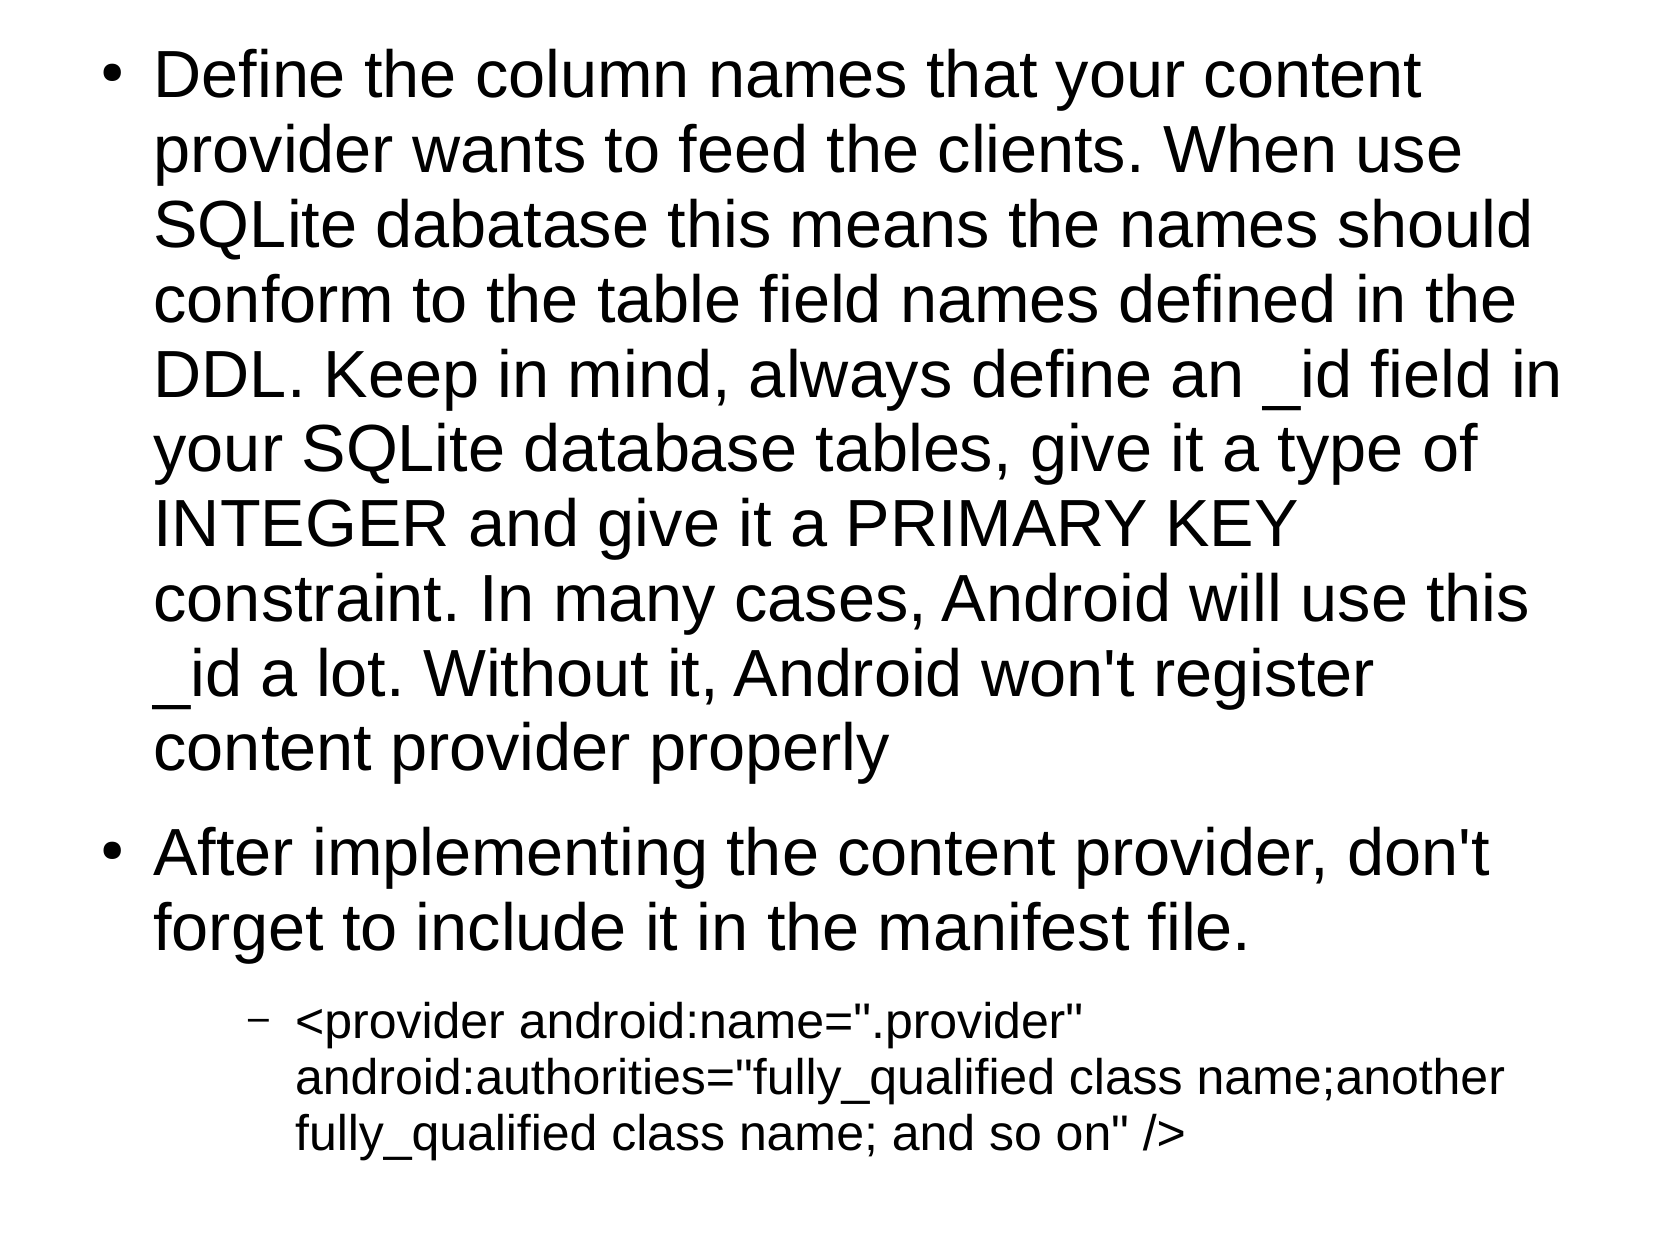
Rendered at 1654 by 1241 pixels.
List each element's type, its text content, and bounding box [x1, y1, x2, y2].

list Define the column names that your content provider wants to feed the clients. When use SQLite dabatase this means the names should conform to the table field names defined in the DDL. Keep in mind, always define an _id field in your SQLite database tables, give it a type of INTEGER and give it a PRIMARY KEY constraint. In many cases, Android will use this _id a lot. Without it, Android won't register content provider properly After implementing the content provider, don't forget to include it in the manifest file. <provider android:name=".provider" android:authorities="fully_qualified class name;another fully_qualified class name; and so on" /> [82, 37, 1571, 1201]
